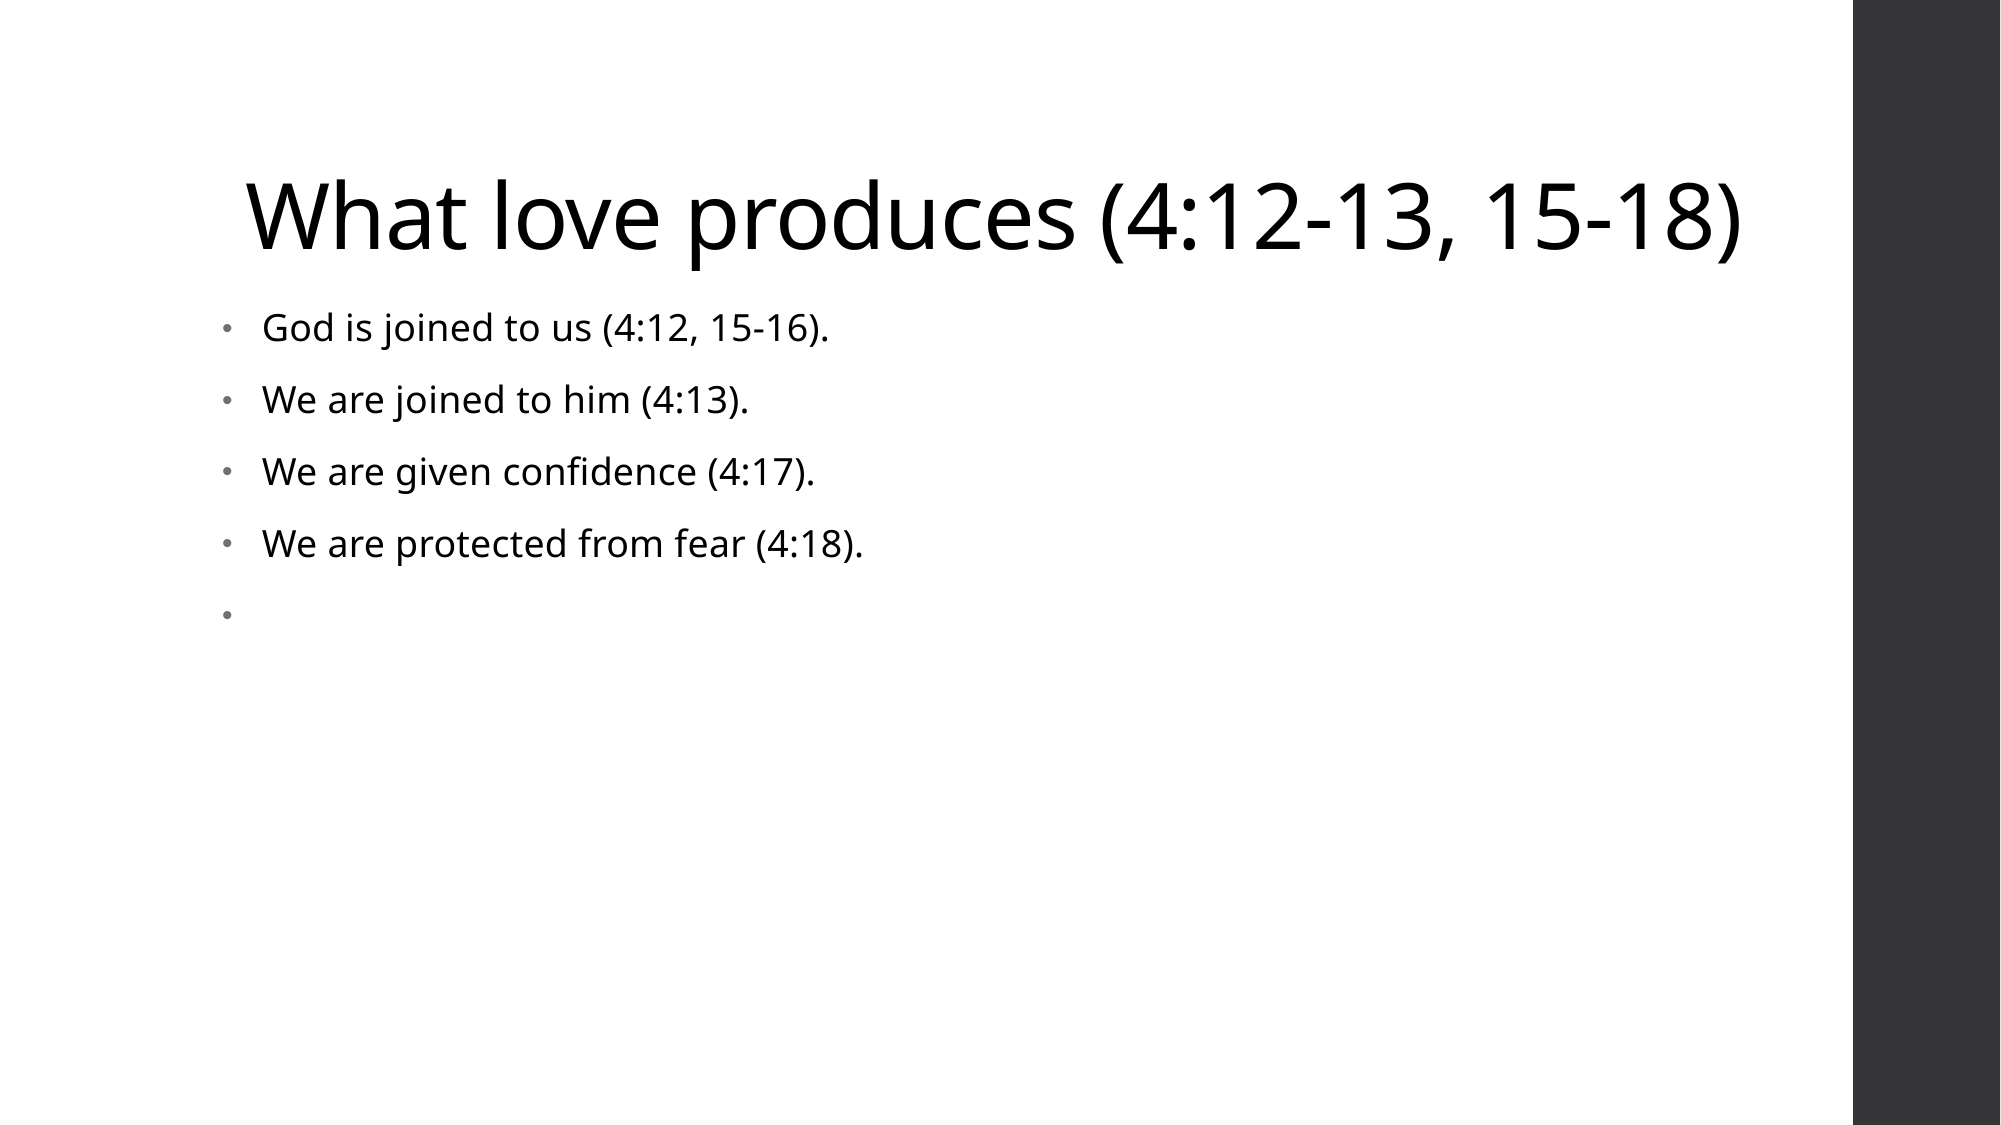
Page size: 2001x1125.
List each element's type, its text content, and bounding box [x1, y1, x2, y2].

title What love produces (4:12-13, 15-18) [206, 60, 1797, 278]
list God is joined to us (4:12, 15-16). We are joined to him (4:13). We are given confidence (4:17). We are protected from fear (4:18). [206, 299, 1617, 1014]
